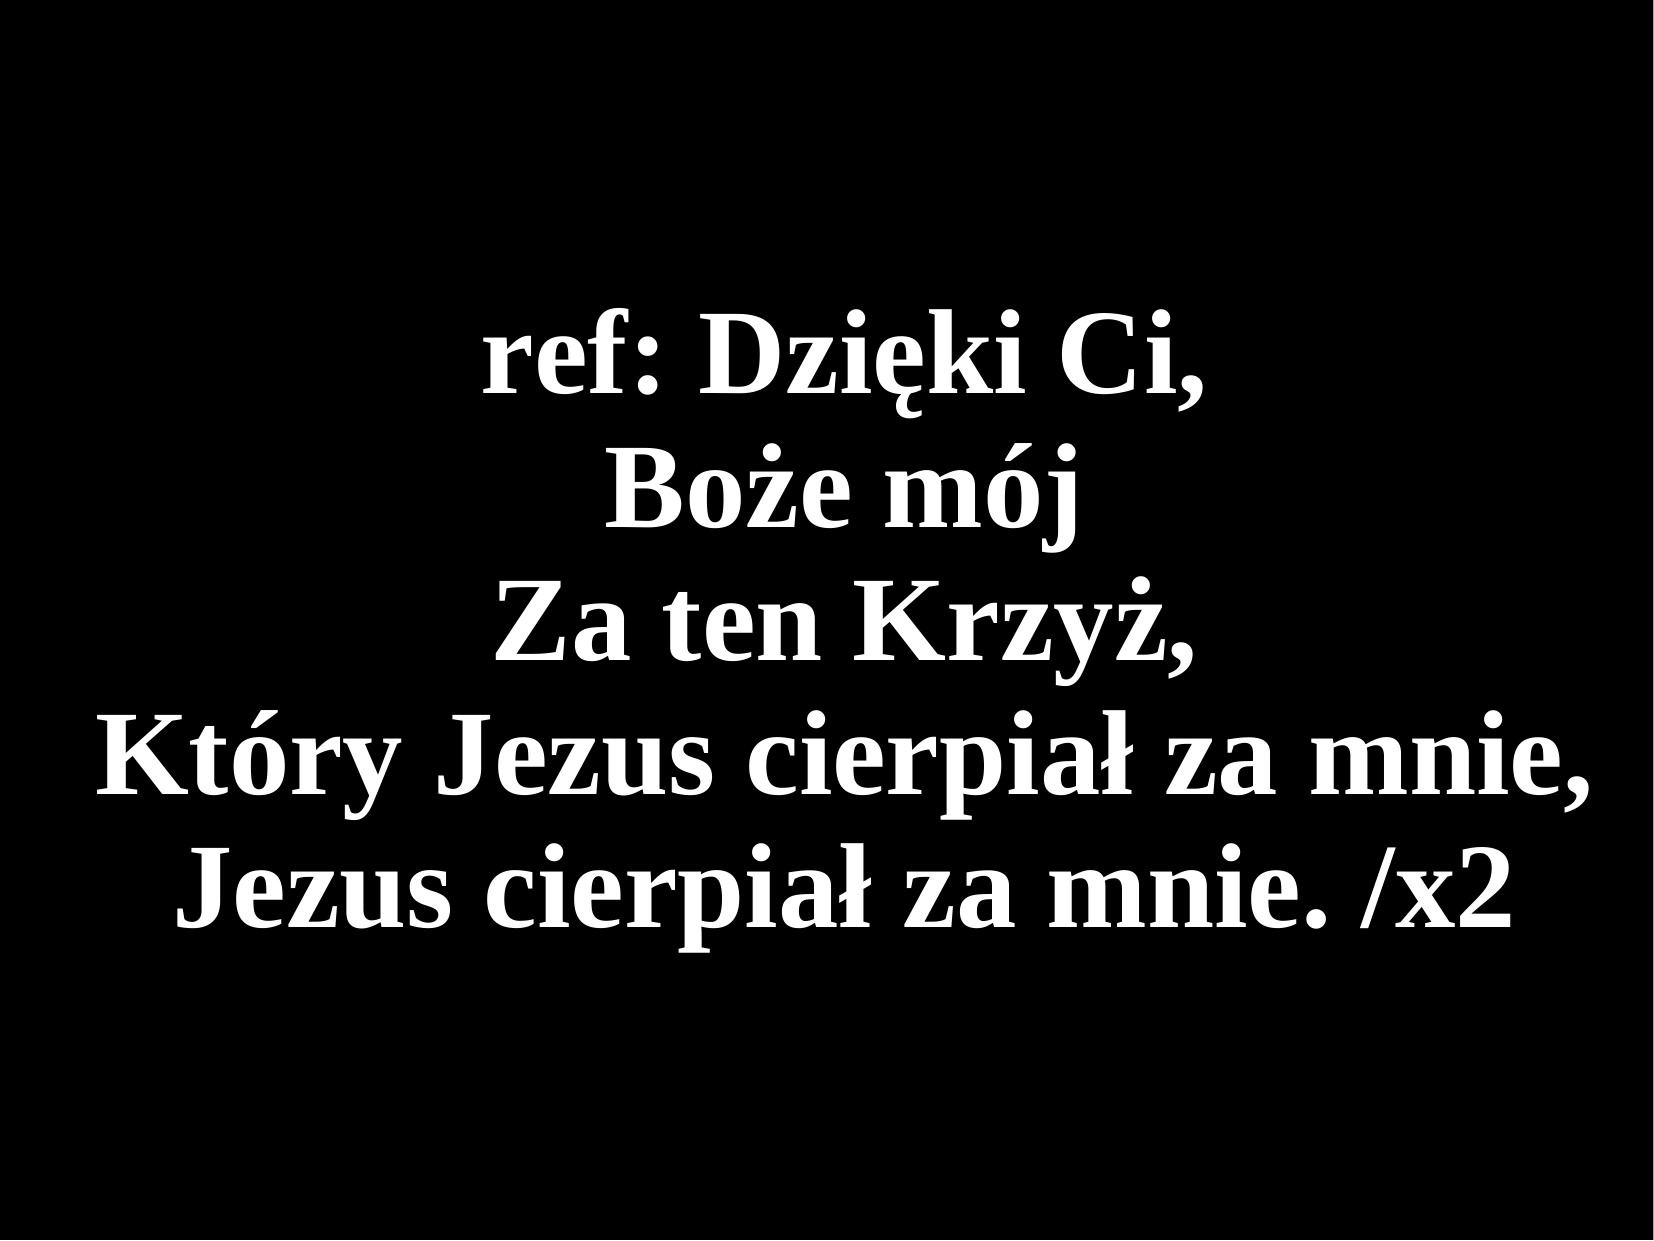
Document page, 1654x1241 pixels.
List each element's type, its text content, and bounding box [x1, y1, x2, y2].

subtitle ref: Dzięki Ci, Boże mój Za ten Krzyż, Który Jezus cierpiał za mnie, Jezus cierpiał za mnie. /x2 [0, 0, 1654, 1241]
